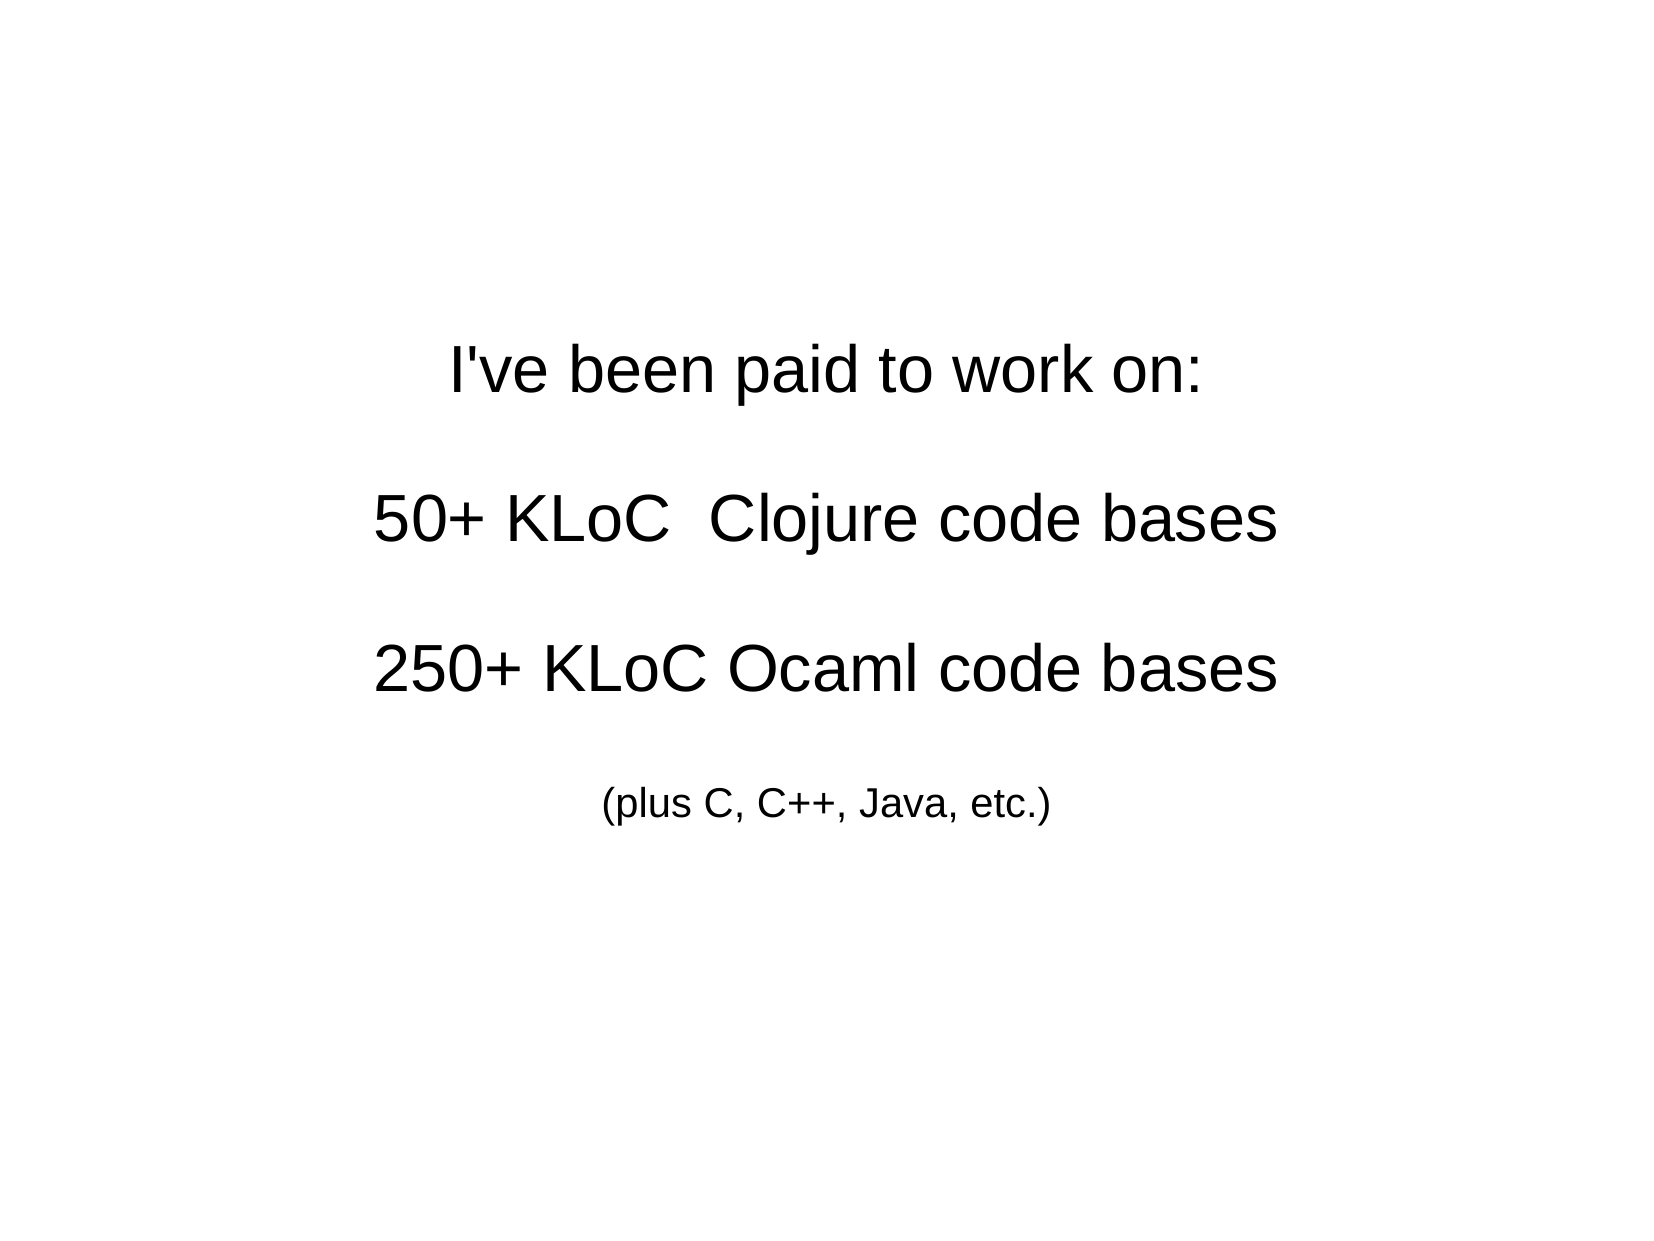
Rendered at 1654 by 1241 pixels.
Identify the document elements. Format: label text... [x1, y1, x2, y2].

subtitle I've been paid to work on: 50+ KLoC Clojure code bases 250+ KLoC Ocaml code bases (plus C, C++, Java, etc.) [82, 49, 1571, 1109]
